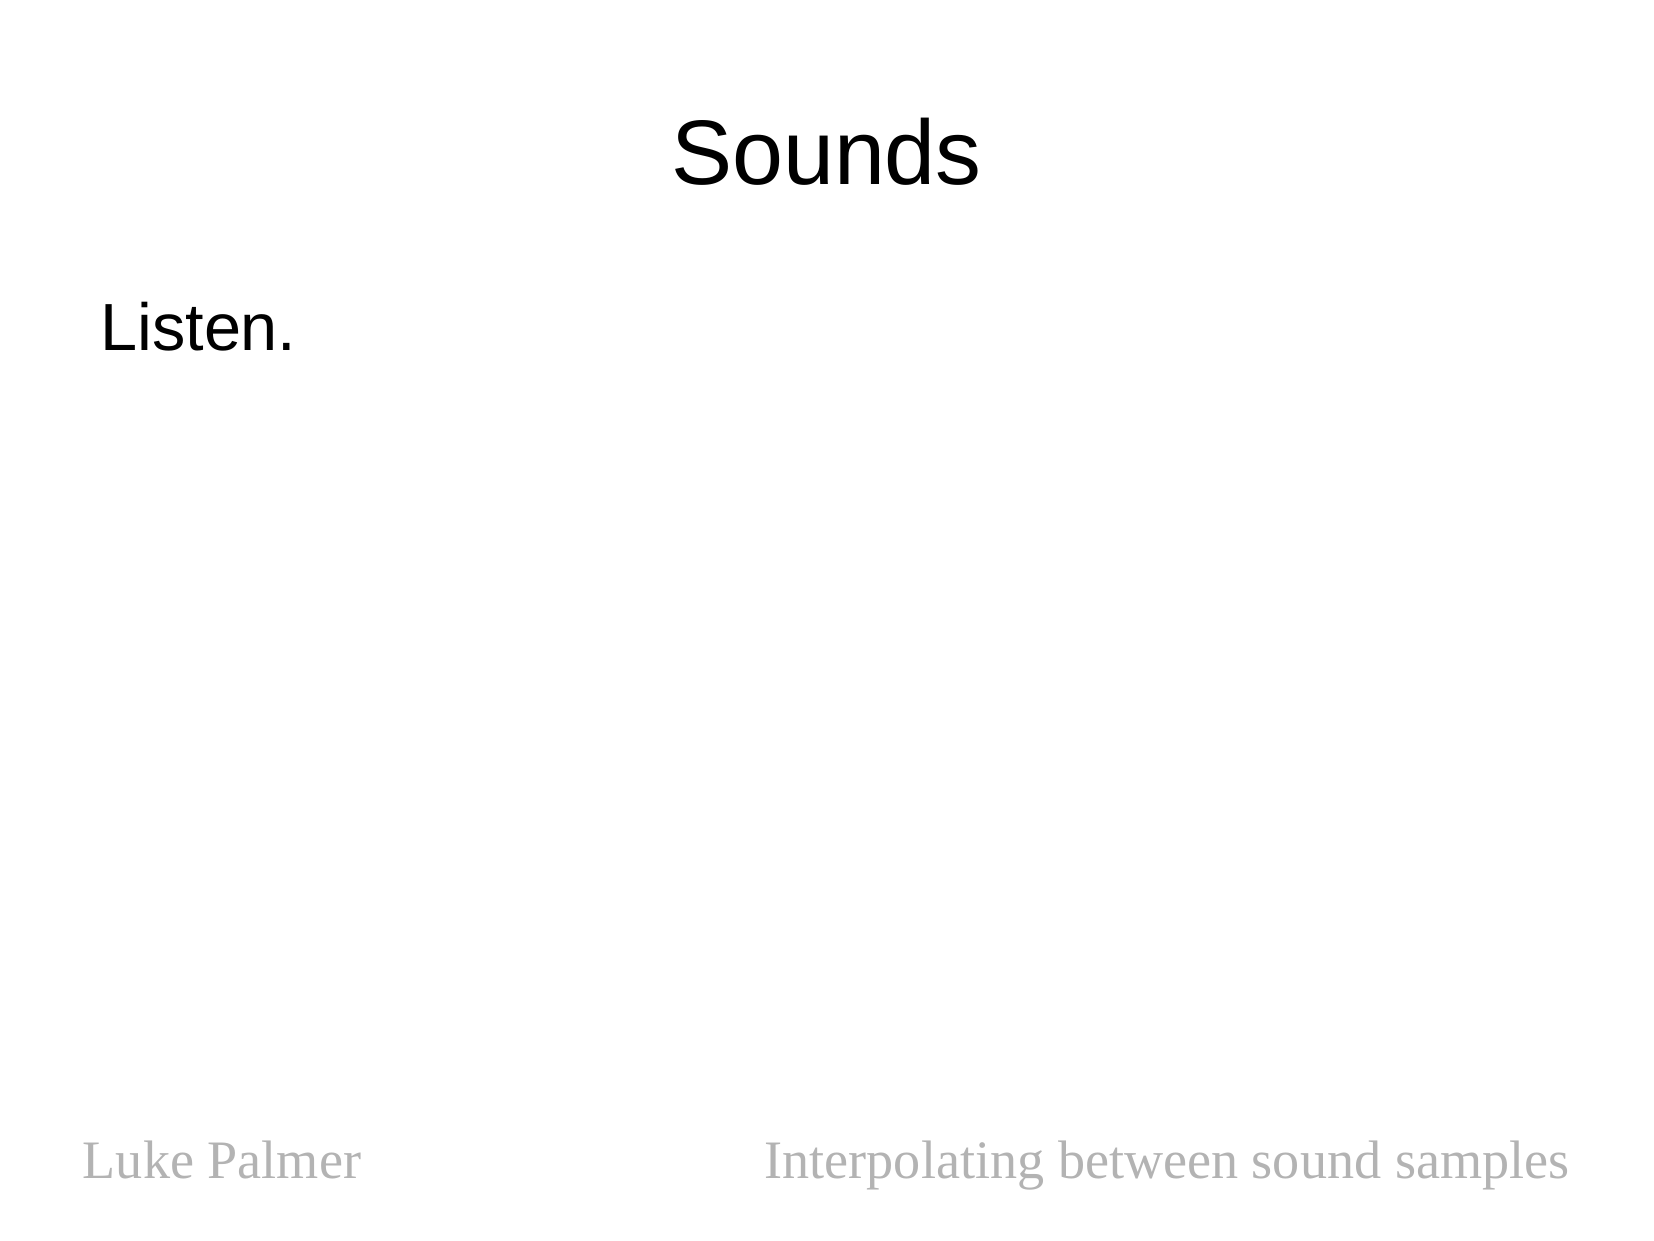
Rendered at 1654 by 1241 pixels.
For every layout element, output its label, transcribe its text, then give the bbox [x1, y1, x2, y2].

title Sounds [82, 49, 1571, 257]
list Listen. [82, 290, 1571, 1109]
